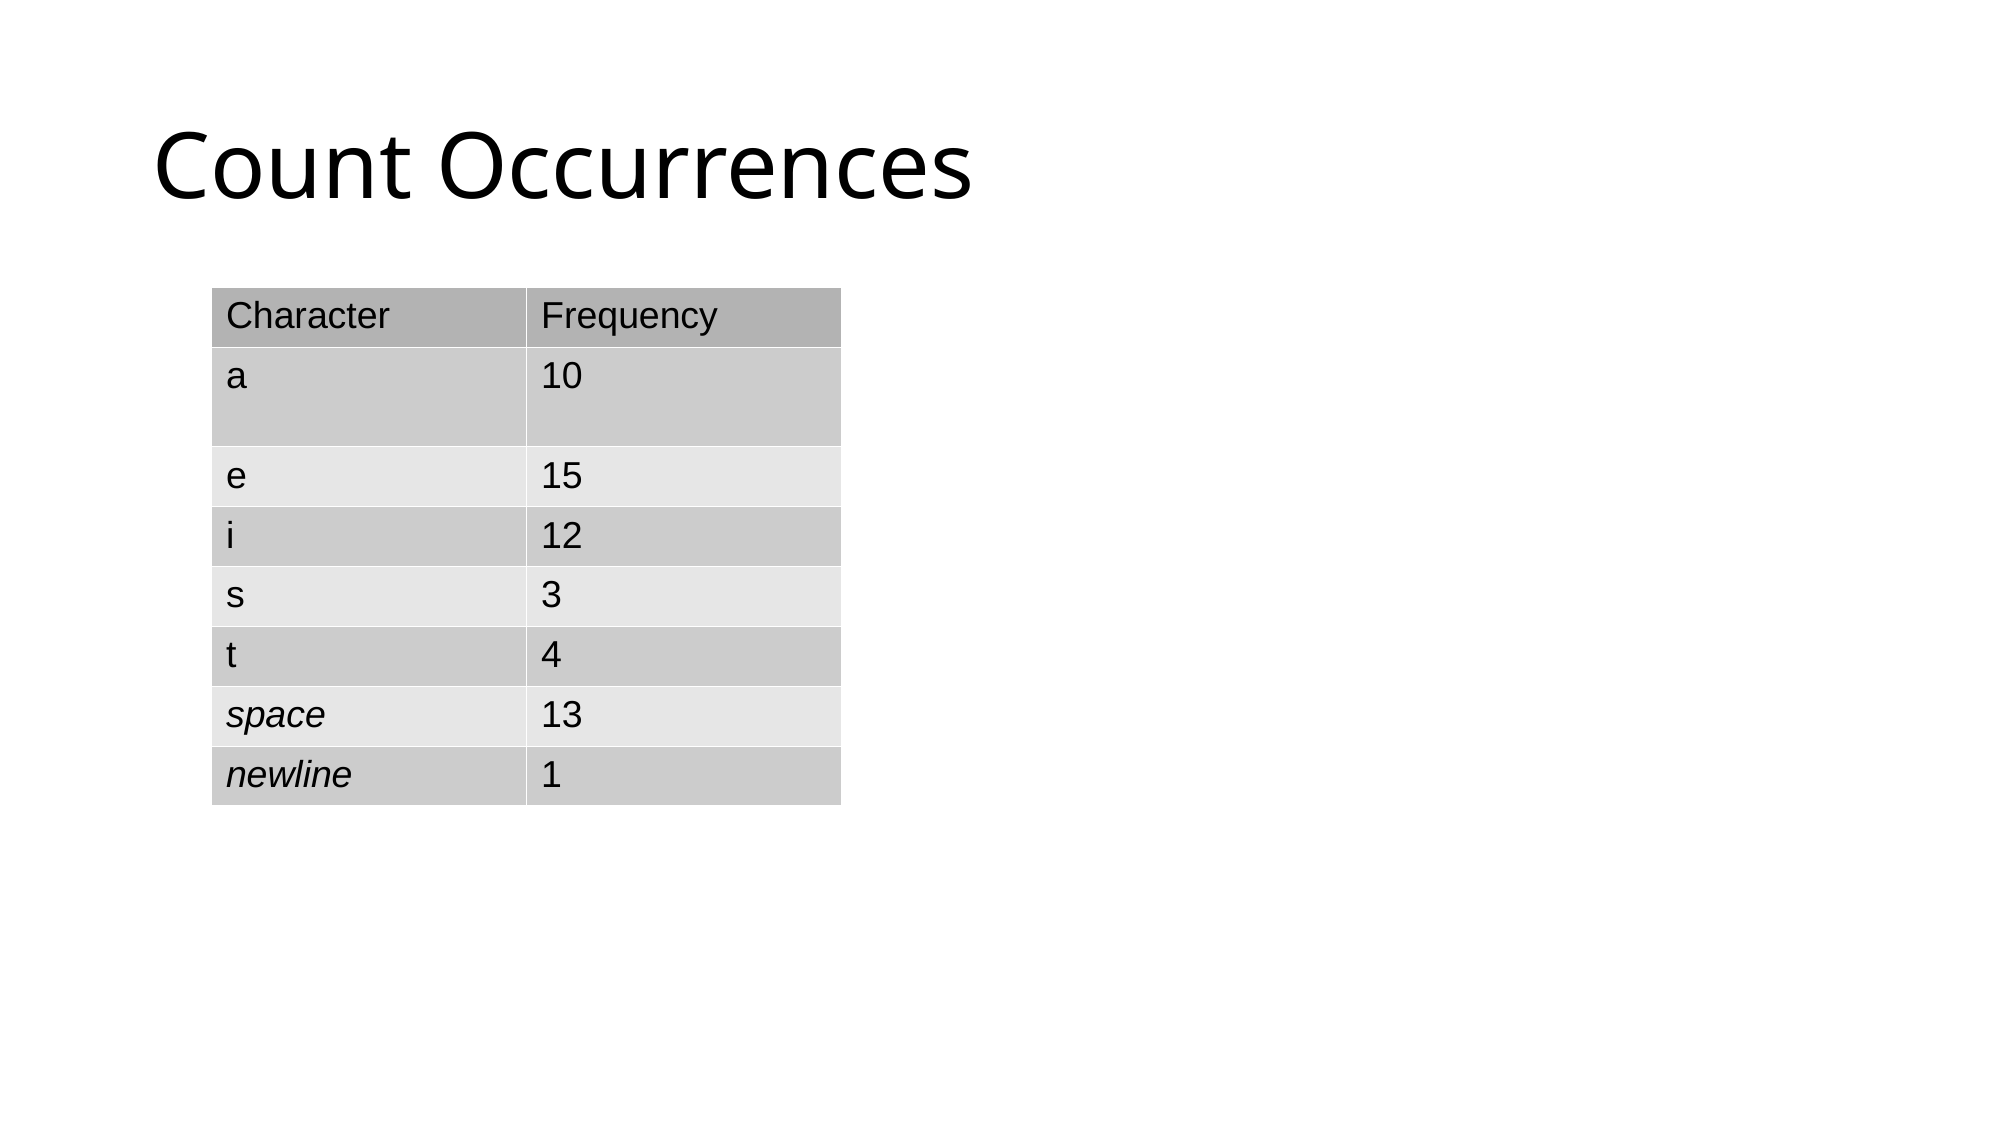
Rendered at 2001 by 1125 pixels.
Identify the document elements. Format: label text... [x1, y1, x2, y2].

table_cell 3 [527, 567, 841, 626]
table_cell 1 [527, 747, 841, 805]
table_cell 13 [527, 687, 841, 746]
table_cell 10 [527, 348, 841, 446]
table_cell i [212, 507, 526, 566]
table_cell 12 [527, 507, 841, 566]
title Count Occurrences [137, 59, 1863, 278]
table_cell s [212, 567, 526, 626]
table_cell a [212, 348, 526, 446]
table_cell newline [212, 747, 526, 805]
table_header Character [212, 288, 526, 347]
table_cell 15 [527, 447, 841, 506]
table_cell space [212, 687, 526, 746]
table_cell t [212, 627, 526, 686]
table_header Frequency [527, 288, 841, 347]
table_cell e [212, 447, 526, 506]
table_cell 4 [527, 627, 841, 686]
